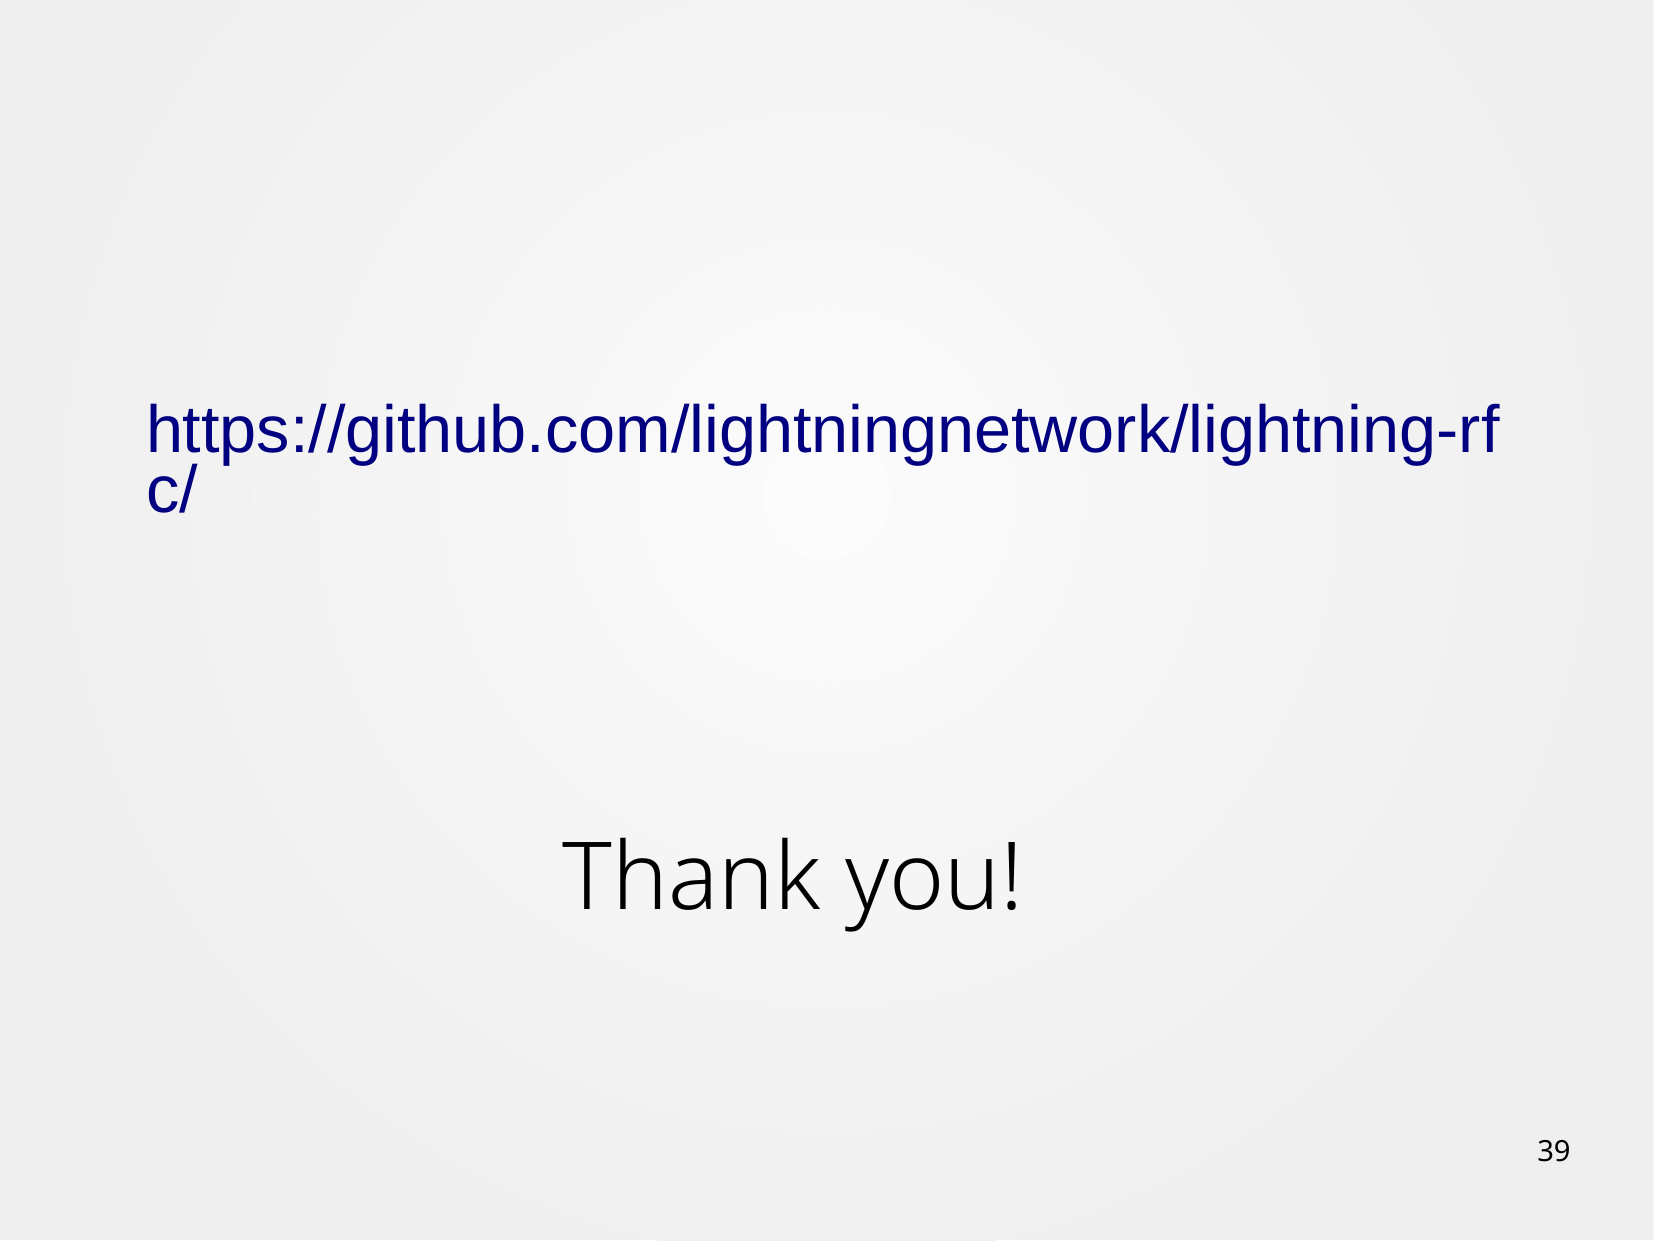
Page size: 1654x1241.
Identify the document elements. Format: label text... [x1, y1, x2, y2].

title Thank you! [562, 809, 1091, 918]
text_box https://github.com/lightningnetwork/lightning-rfc/ [131, 384, 1523, 485]
